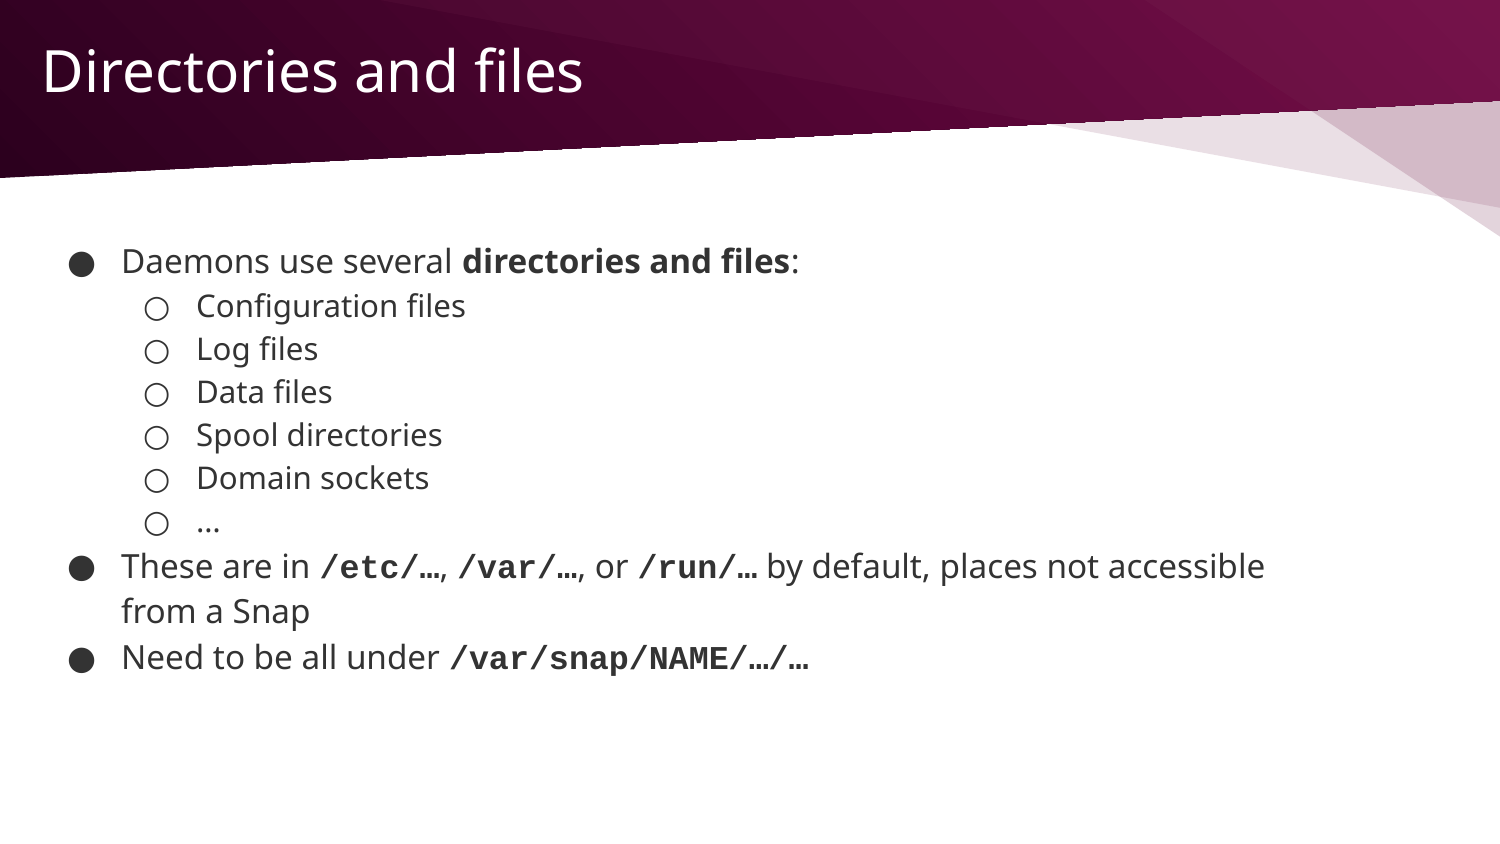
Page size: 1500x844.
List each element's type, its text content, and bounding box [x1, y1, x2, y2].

list Daemons use several directories and files: Configuration files Log files Data files Spool directories Domain sockets … These are in /etc/…, /var/…, or /run/… by default, places not accessible from a Snap Need to be all under /var/snap/NAME/…/… [35, 229, 1324, 789]
title Directories and files [41, 5, 1336, 134]
